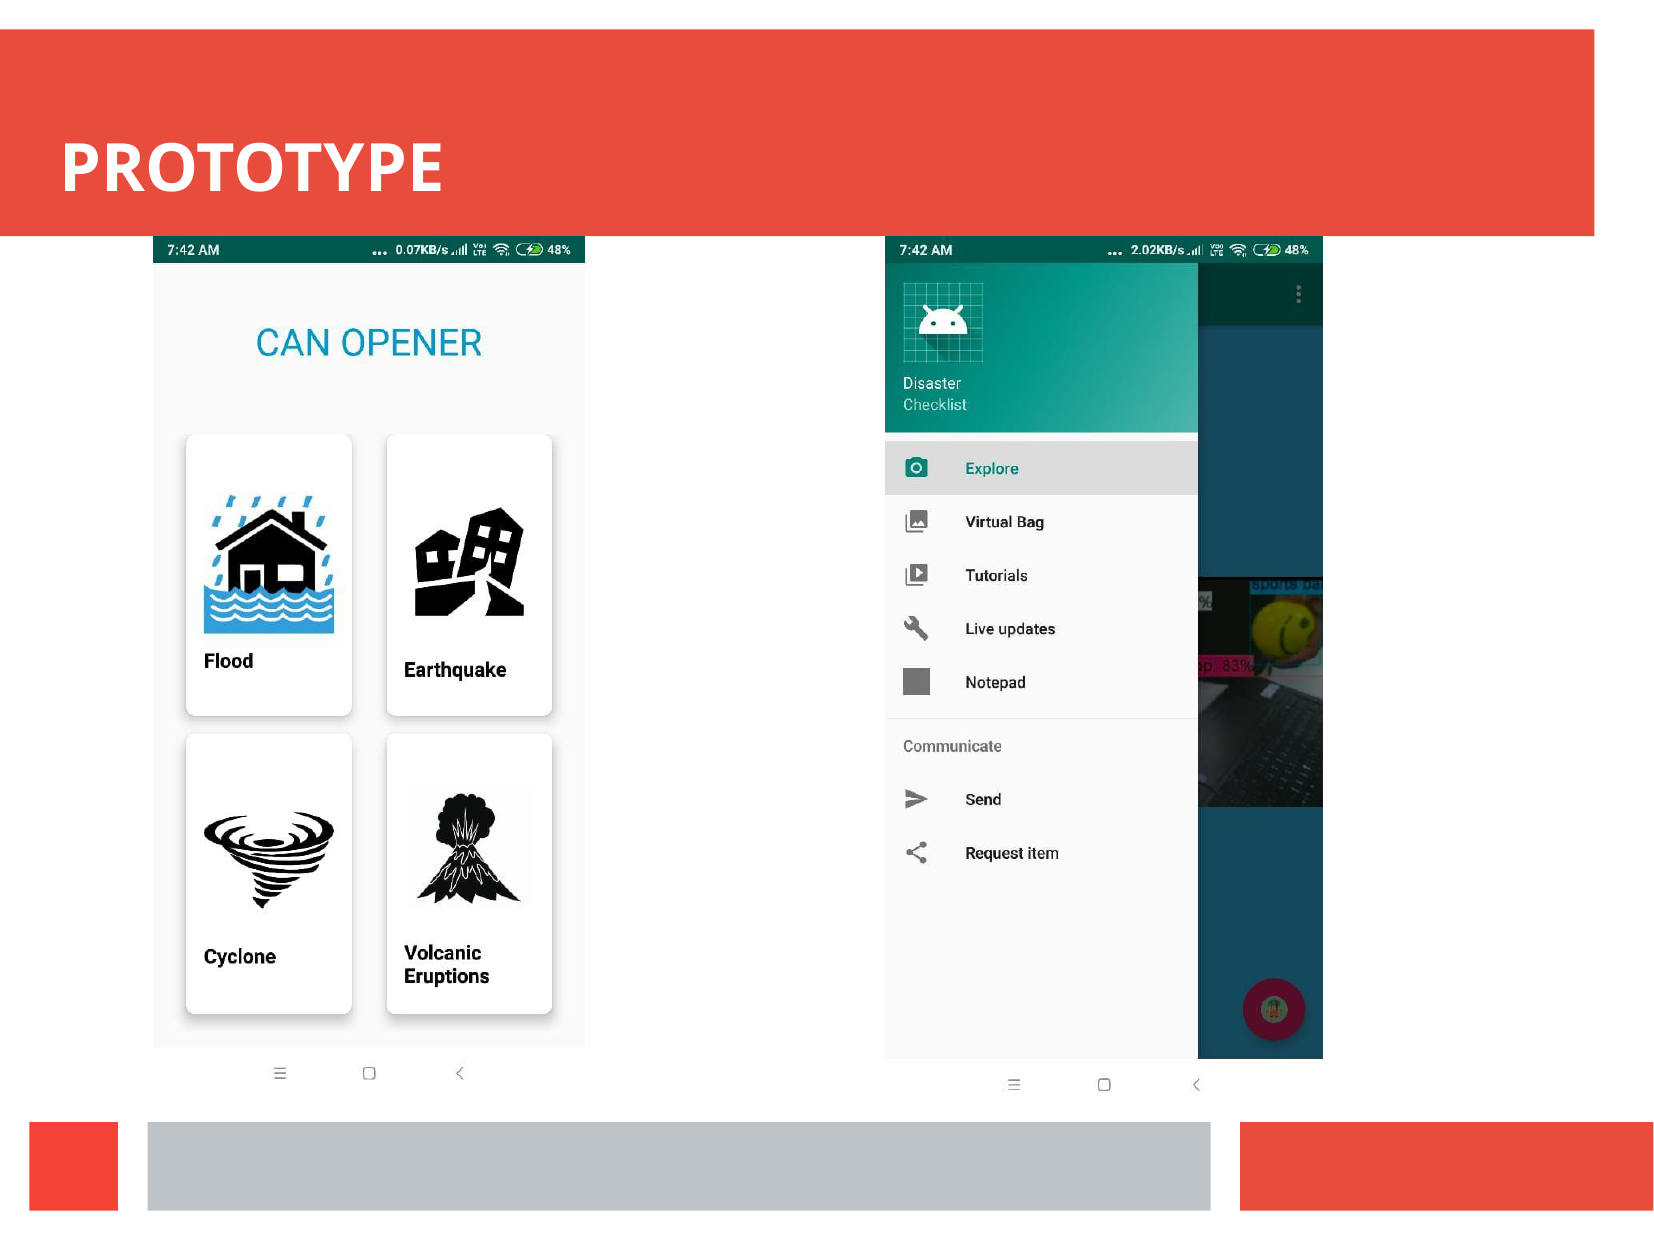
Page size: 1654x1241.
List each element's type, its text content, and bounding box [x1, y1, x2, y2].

picture [885, 236, 1323, 1111]
picture [153, 236, 585, 1099]
title PROTOTYPE [59, 59, 1595, 207]
